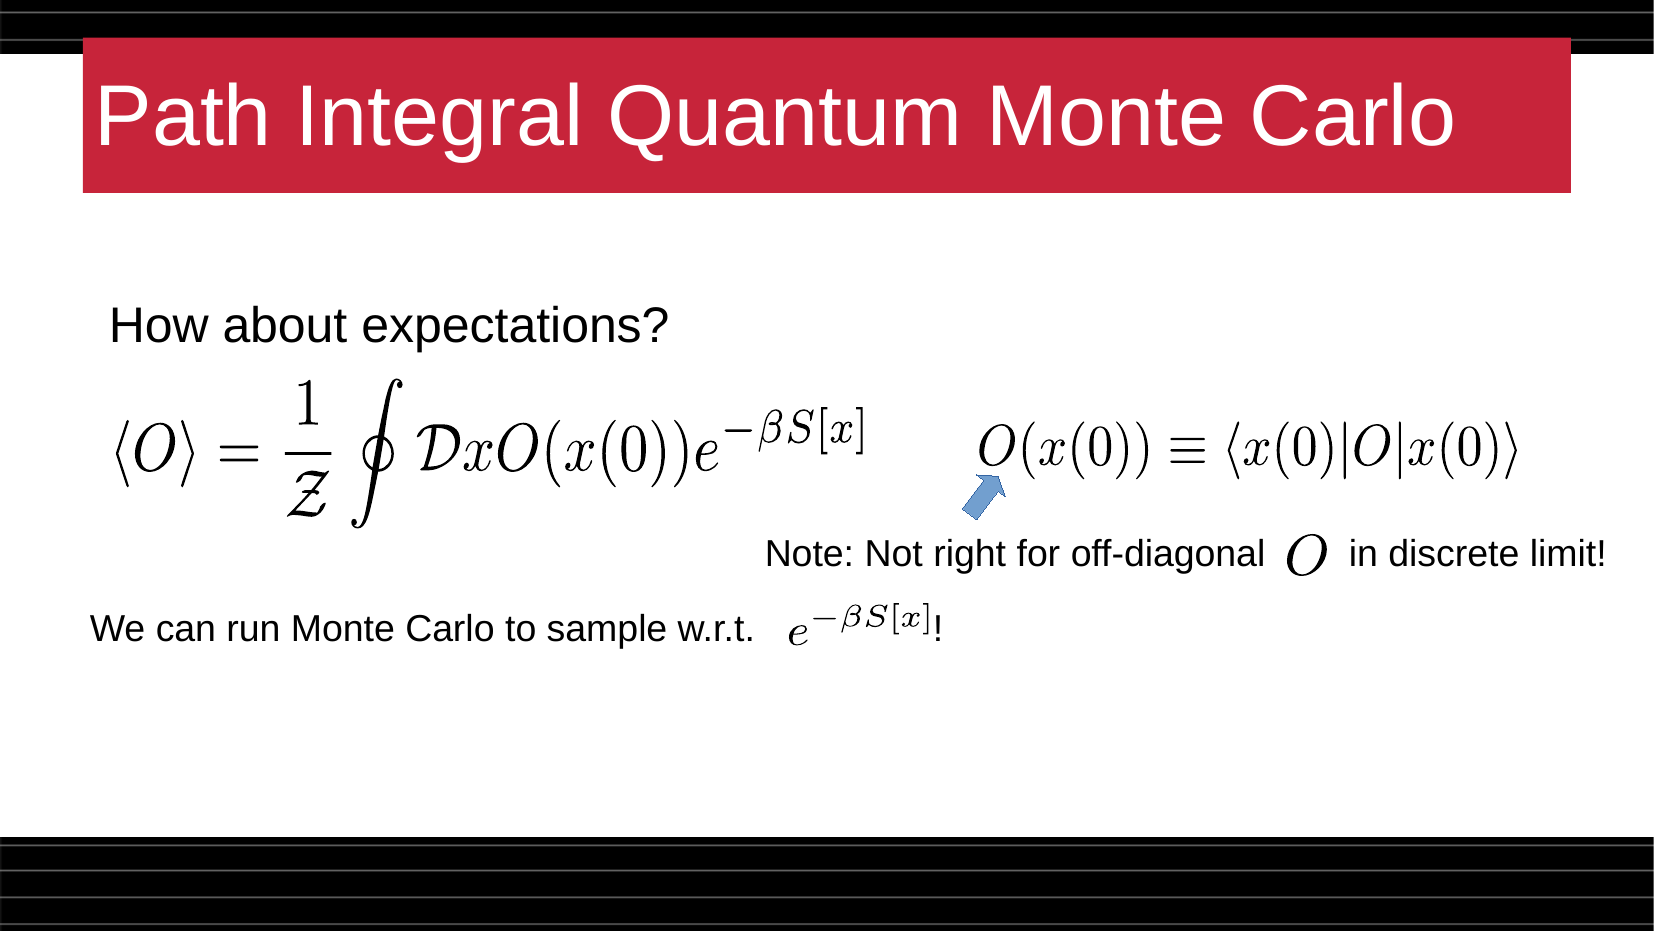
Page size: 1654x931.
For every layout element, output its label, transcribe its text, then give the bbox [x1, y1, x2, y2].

text_box [788, 603, 929, 646]
picture [0, 0, 1654, 54]
text_box [112, 378, 863, 529]
title Path Integral Quantum Monte Carlo [82, 37, 1571, 193]
text_box [962, 421, 1517, 520]
text_box Note: Not right for off-diagonal in discrete limit! [750, 525, 1651, 624]
list How about expectations? [37, 296, 901, 376]
text_box We can run Monte Carlo to sample w.r.t. ! [75, 600, 1238, 657]
text_box [1286, 533, 1327, 576]
picture [0, 837, 1654, 931]
